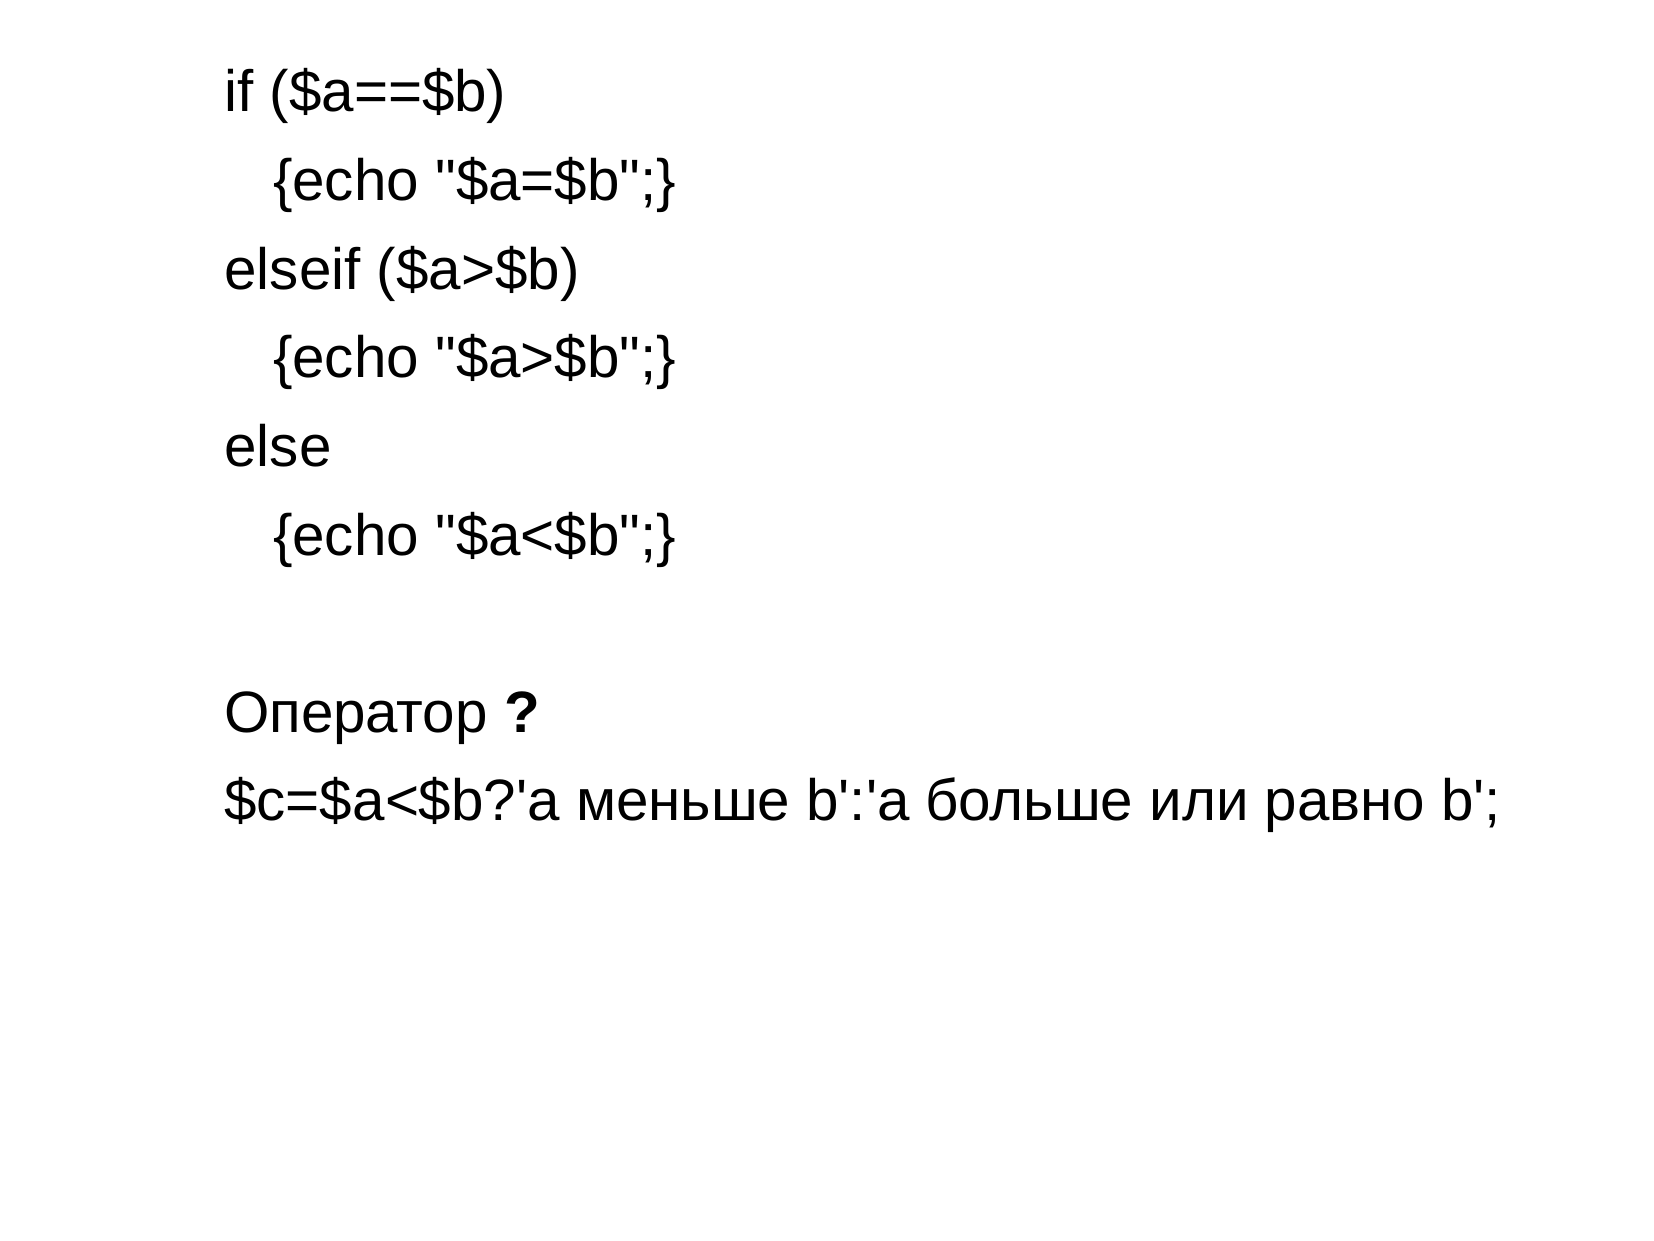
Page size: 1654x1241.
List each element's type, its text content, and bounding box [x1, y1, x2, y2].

list if ($a==$b) {echo "$a=$b";} elseif ($a>$b) {echo "$a>$b";} else {echo "$a<$b";} Оператор ? $c=$a<$b?'а меньше b':'a больше или равно b'; [82, 59, 1571, 1182]
